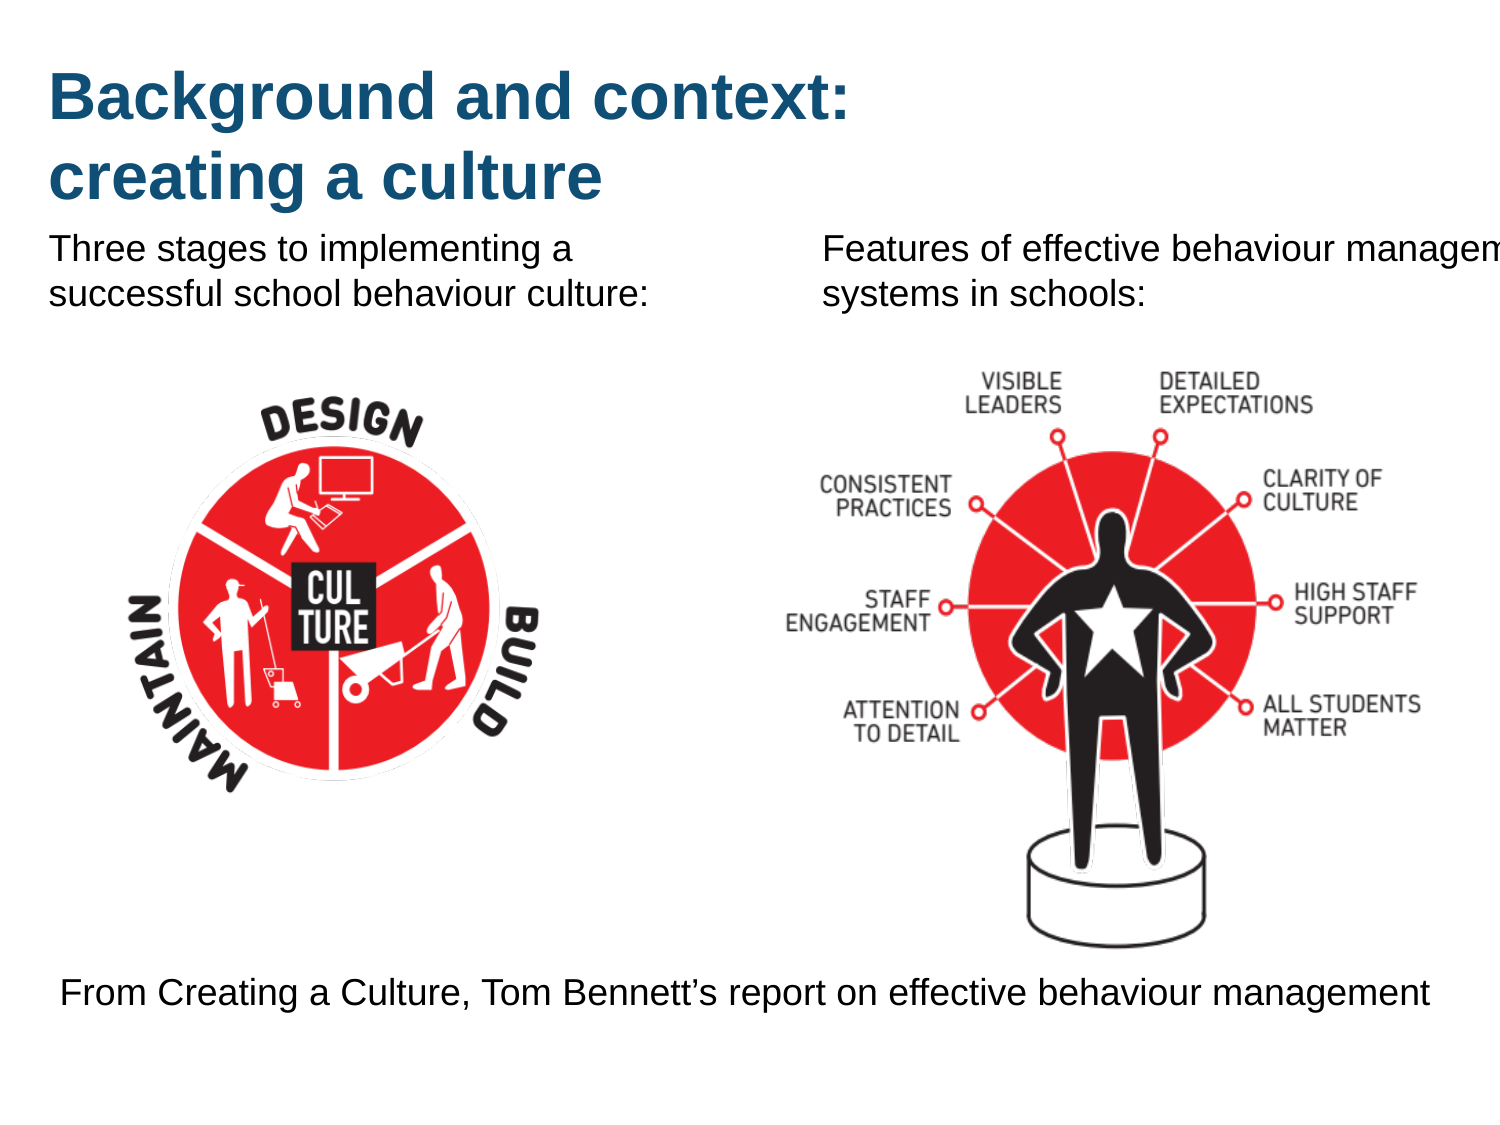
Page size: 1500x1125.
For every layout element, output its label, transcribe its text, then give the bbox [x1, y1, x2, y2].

picture [759, 320, 1456, 1003]
text_box Three stages to implementing a successful school behaviour culture: [33, 217, 681, 322]
picture [25, 295, 636, 871]
title Background and context: creating a culture [33, 45, 1433, 185]
text_box From Creating a Culture, Tom Bennett’s report on effective behaviour management [45, 961, 1455, 1021]
text_box Features of effective behaviour management systems in schools: [807, 217, 1500, 322]
